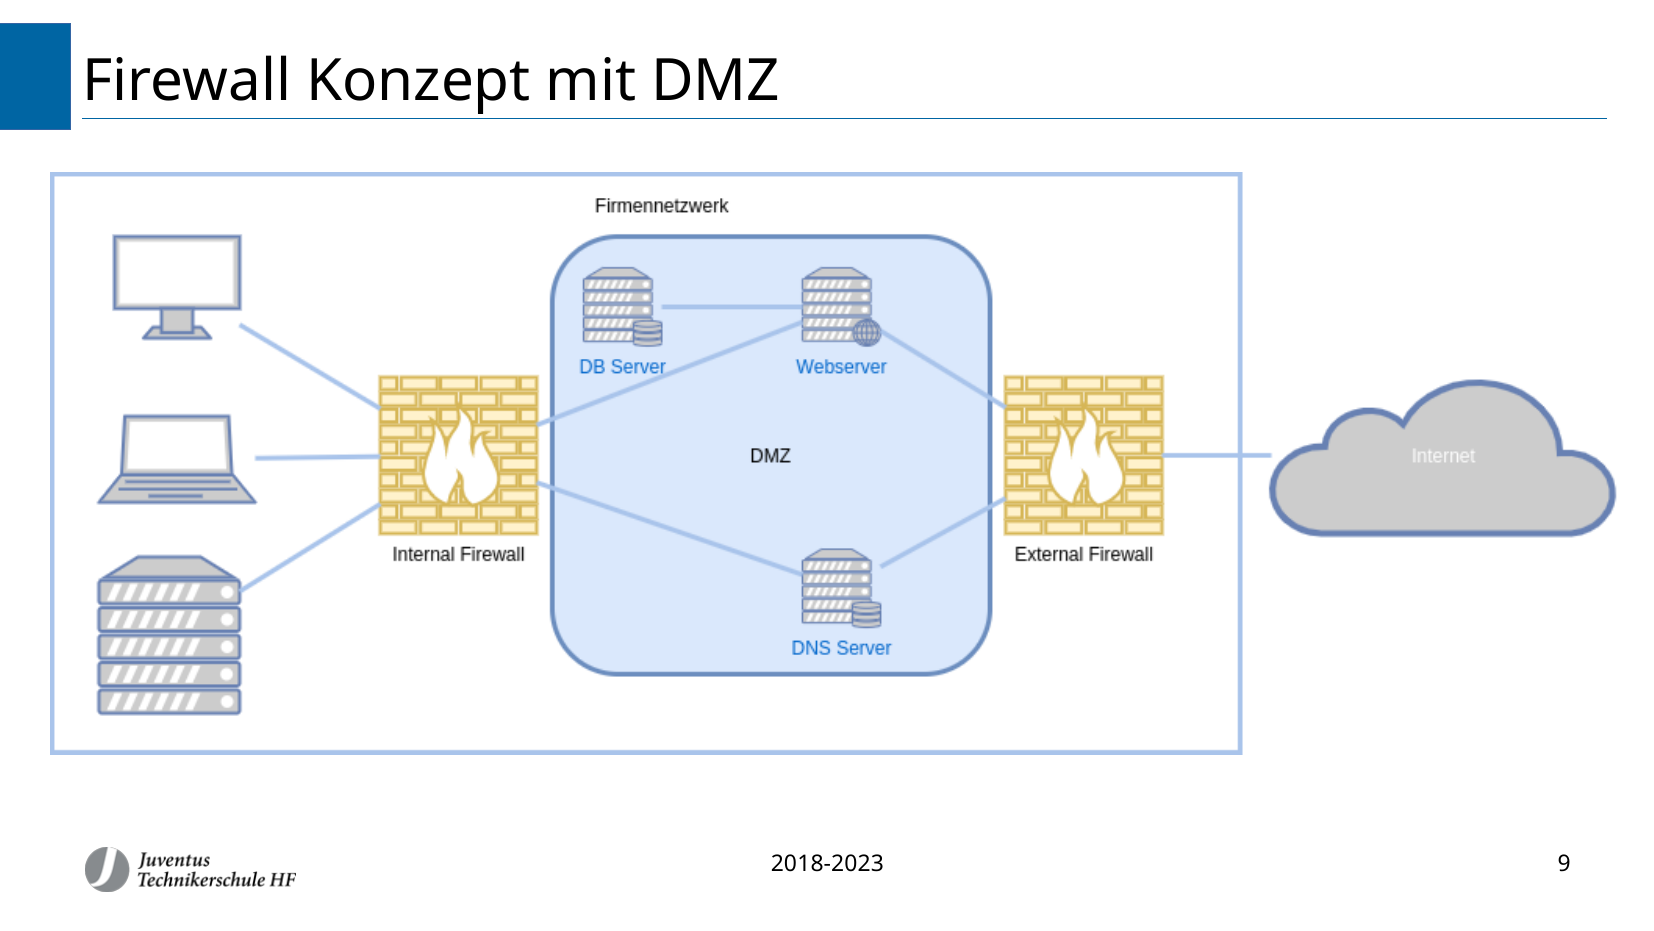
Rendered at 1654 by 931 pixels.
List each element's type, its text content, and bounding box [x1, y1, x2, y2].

title Firewall Konzept mit DMZ [82, 37, 1571, 119]
picture [85, 847, 296, 892]
picture [50, 172, 1618, 755]
